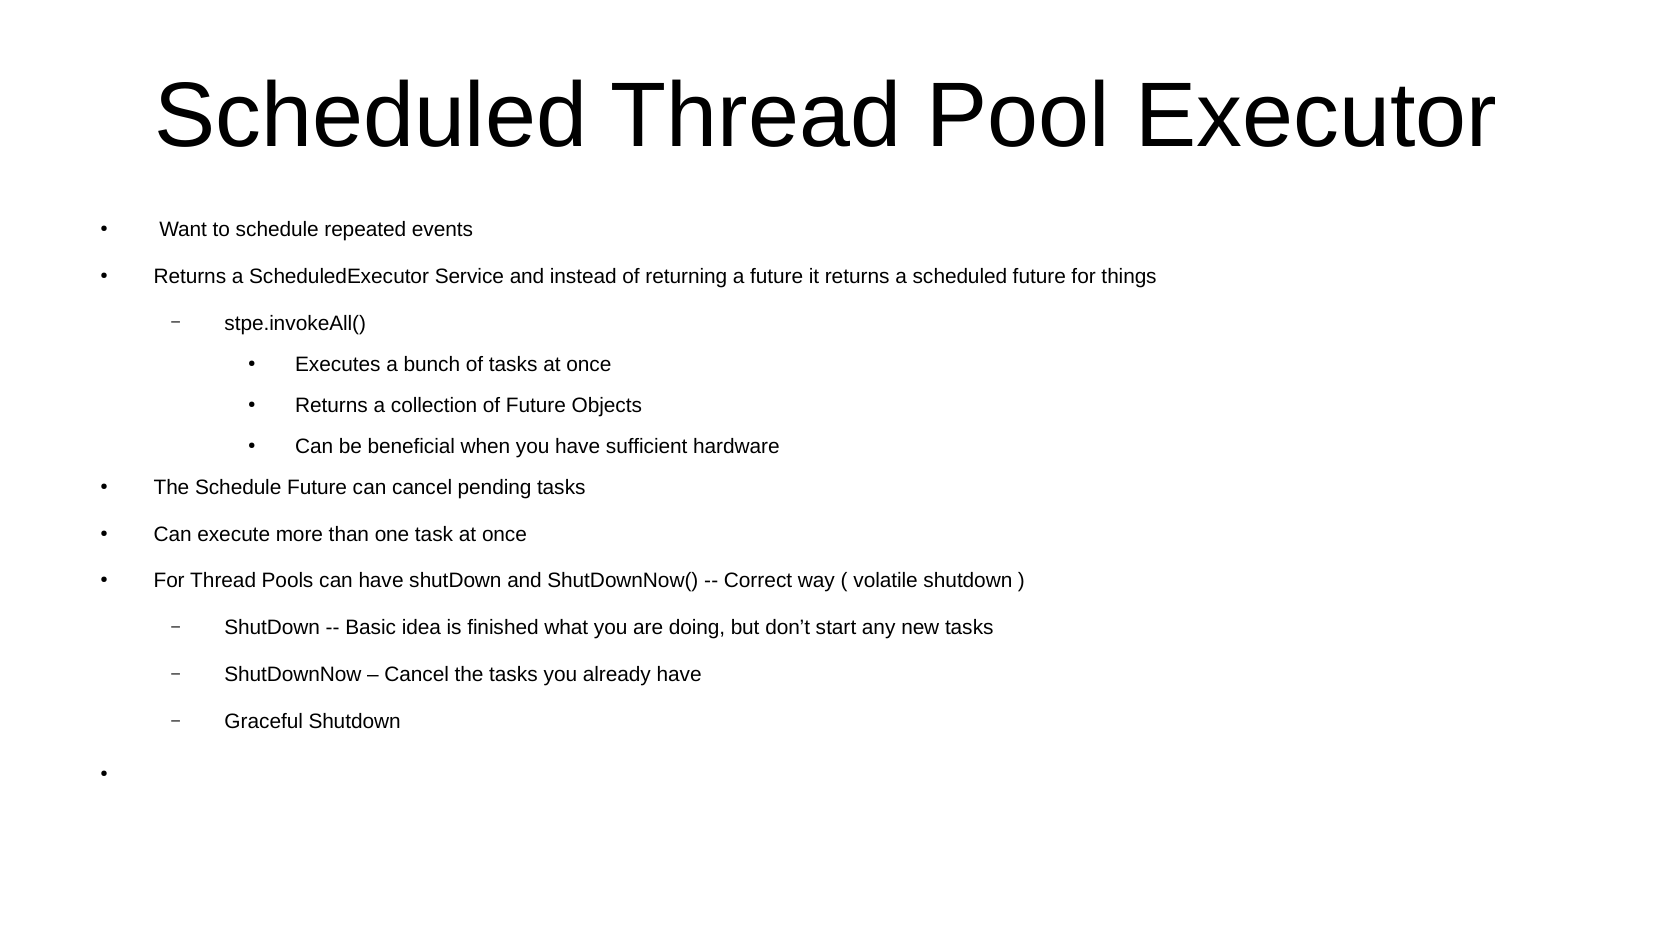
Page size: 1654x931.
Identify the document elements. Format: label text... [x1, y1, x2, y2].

title Scheduled Thread Pool Executor [82, 37, 1571, 193]
list Want to schedule repeated events Returns a ScheduledExecutor Service and instead of returning a future it returns a scheduled future for things stpe.invokeAll() Executes a bunch of tasks at once Returns a collection of Future Objects Can be beneficial when you have sufficient hardware The Schedule Future can cancel pending tasks Can execute more than one task at once For Thread Pools can have shutDown and ShutDownNow() -- Correct way ( volatile shutdown ) ShutDown -- Basic idea is finished what you are doing, but don’t start any new tasks ShutDownNow – Cancel the tasks you already have Graceful Shutdown [82, 217, 1613, 901]
